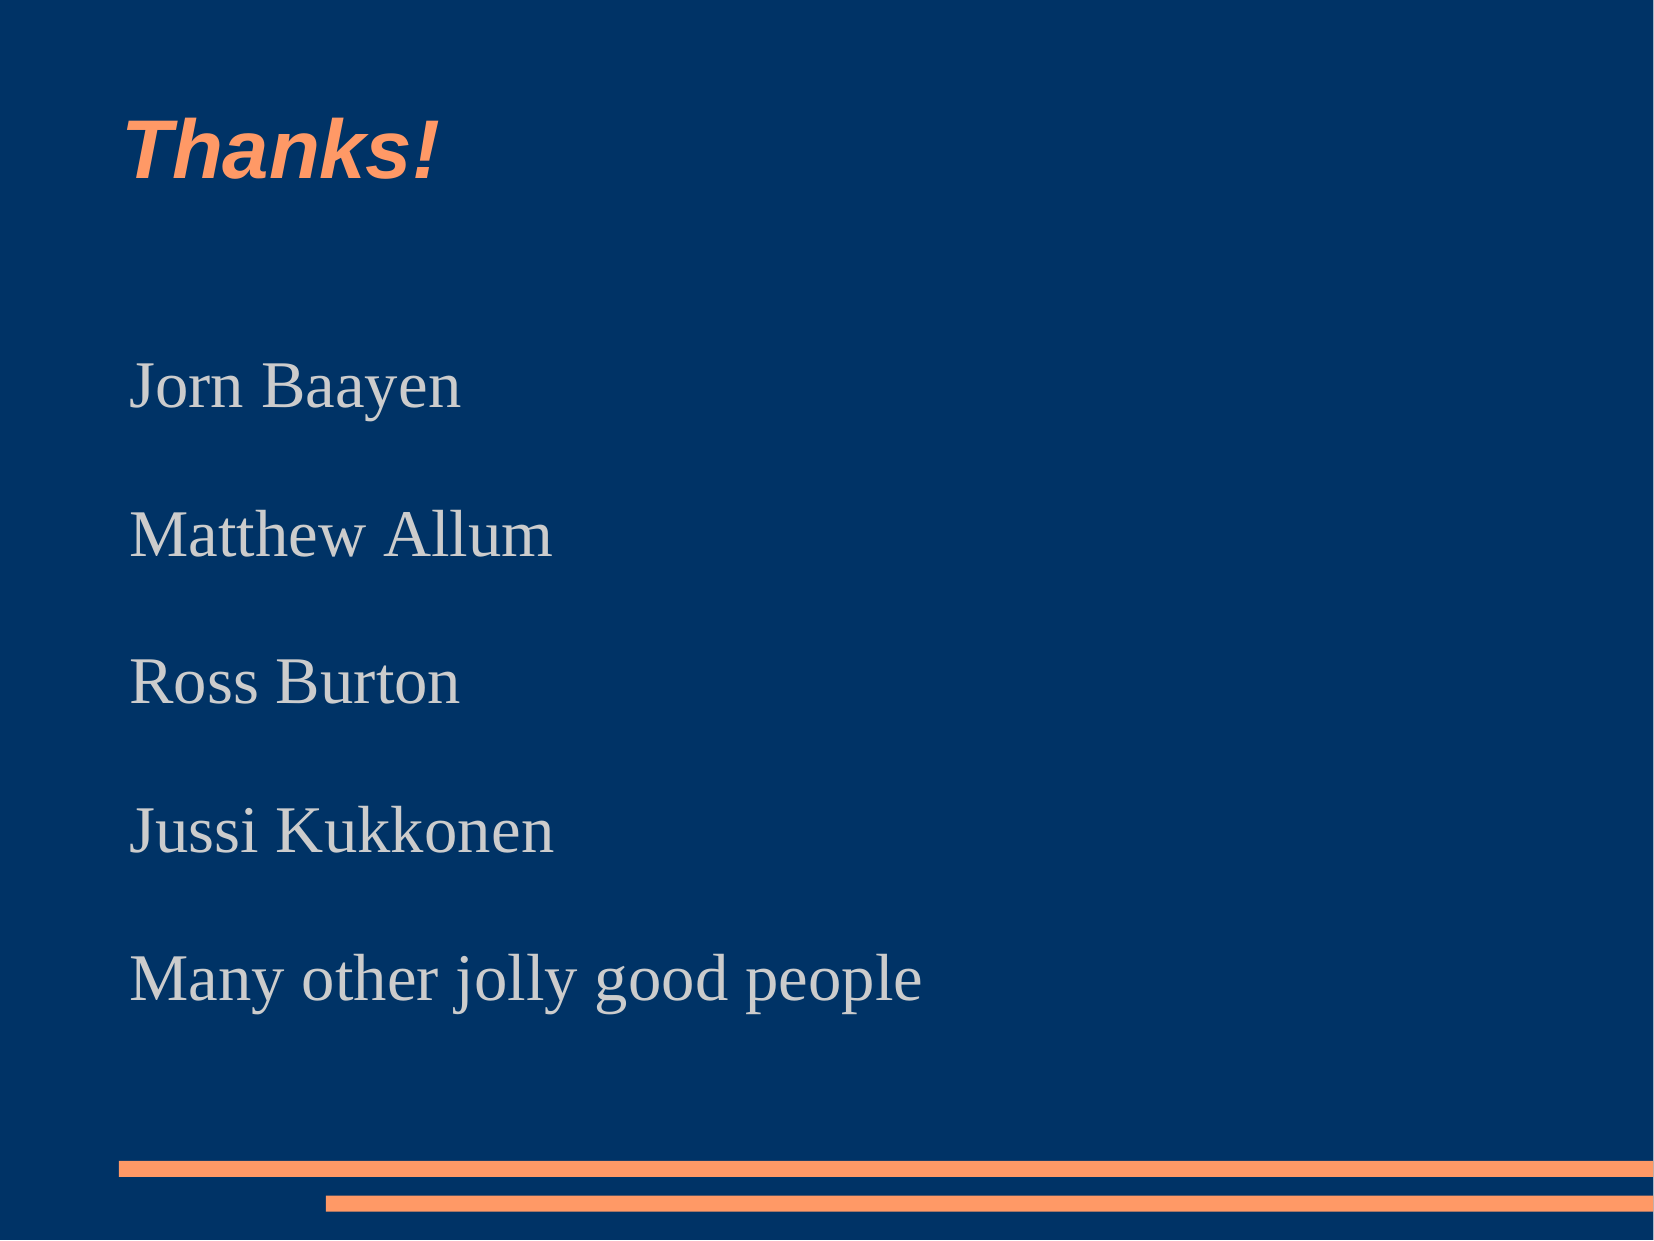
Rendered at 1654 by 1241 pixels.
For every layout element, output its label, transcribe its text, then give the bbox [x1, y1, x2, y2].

title Thanks! [121, 53, 1534, 247]
subtitle Jorn Baayen Matthew Allum Ross Burton Jussi Kukkonen Many other jolly good people [112, 264, 1552, 1173]
